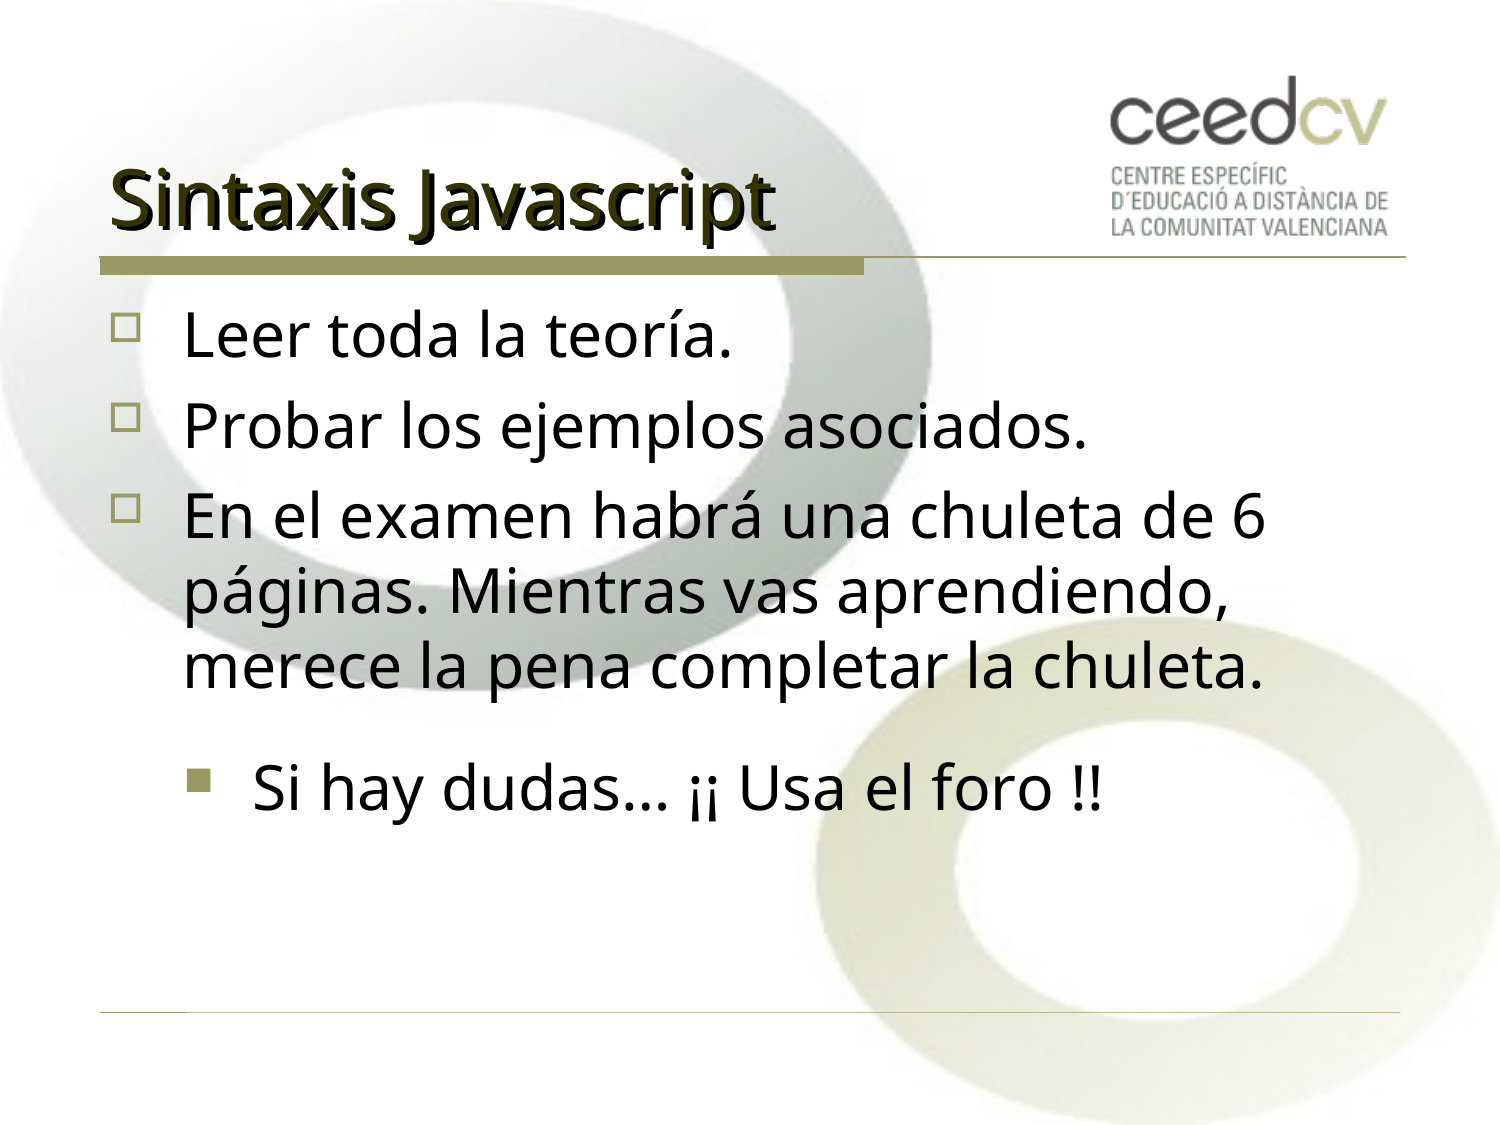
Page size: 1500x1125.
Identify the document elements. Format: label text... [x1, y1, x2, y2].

list Leer toda la teoría. Probar los ejemplos asociados. En el examen habrá una chuleta de 6 páginas. Mientras vas aprendiendo, merece la pena completar la chuleta. Si hay dudas… ¡¡ Usa el foro !! [92, 287, 1353, 1013]
title Sintaxis Javascript [94, 50, 1407, 250]
picture [0, 0, 1500, 1125]
